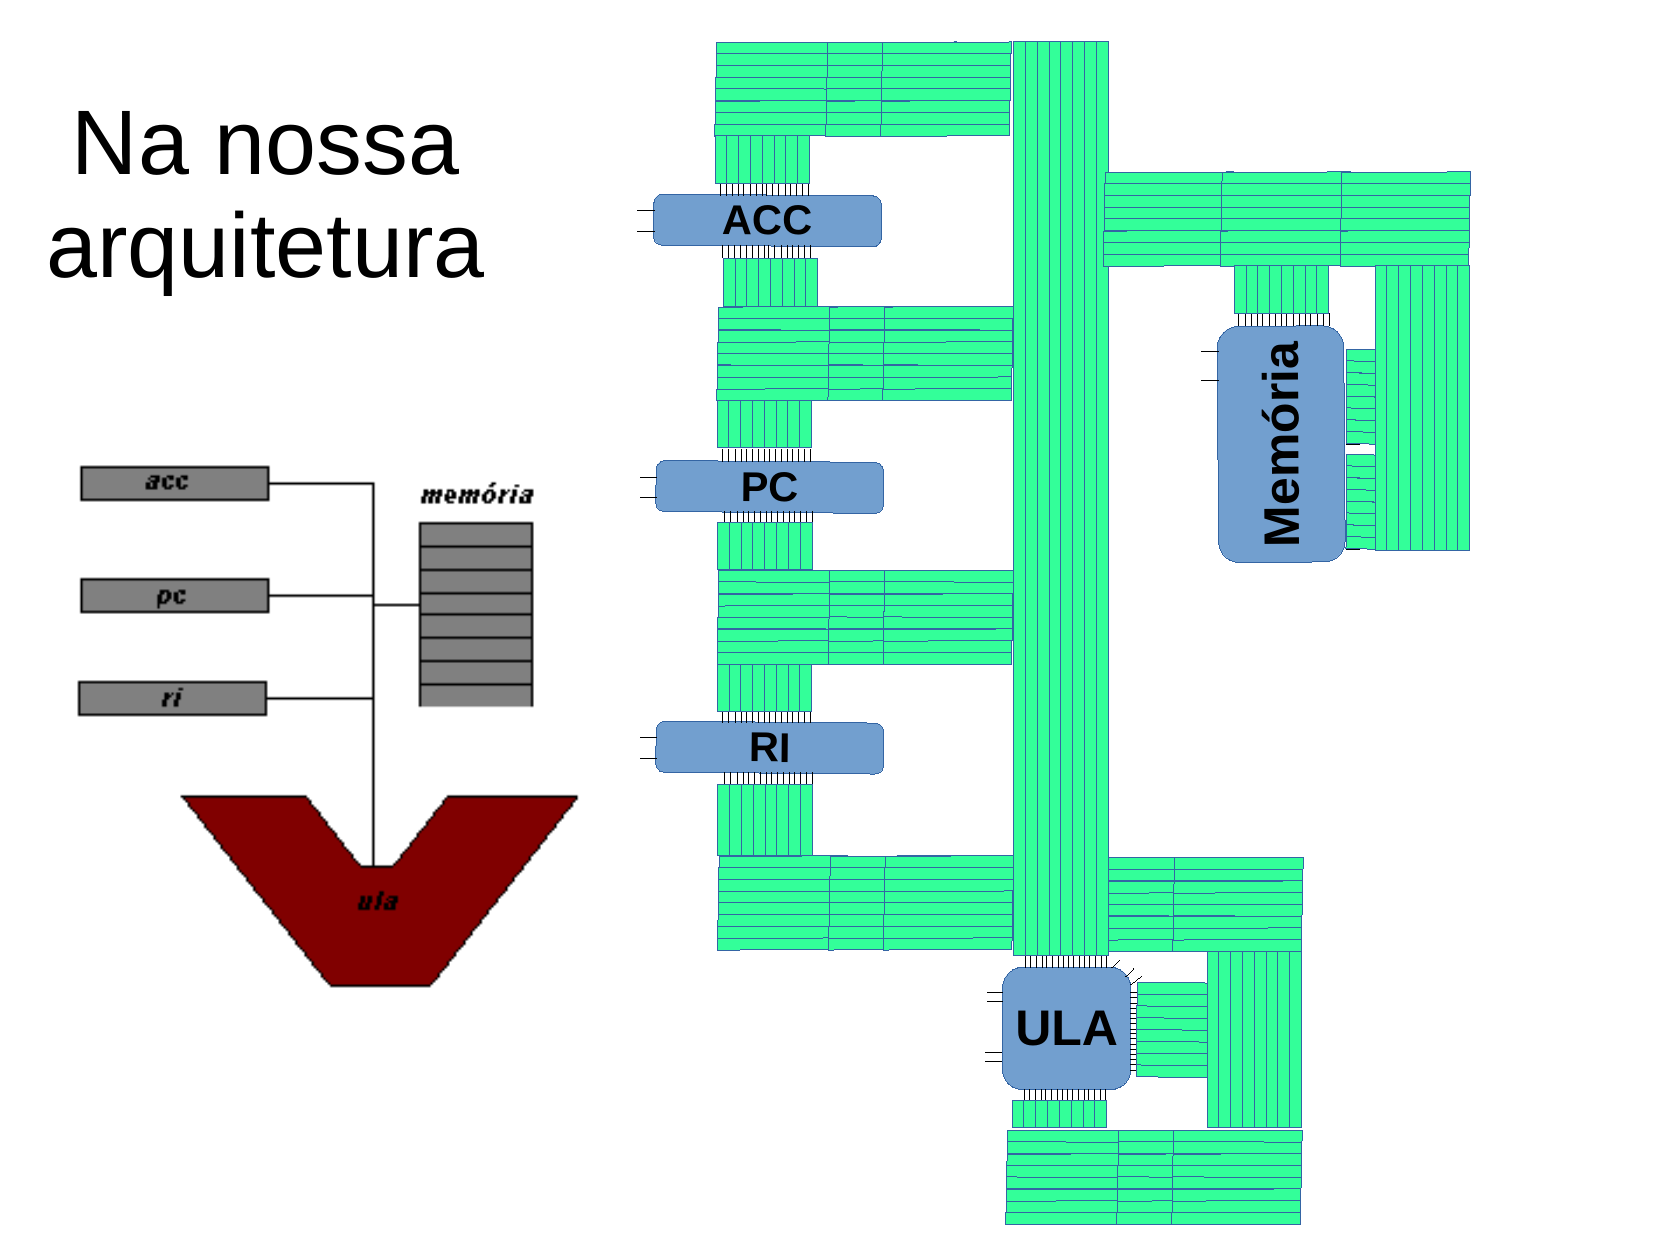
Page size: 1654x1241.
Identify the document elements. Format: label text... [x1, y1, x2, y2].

title Na nossa arquitetura [35, 0, 497, 390]
text_box [1005, 1130, 1303, 1225]
text_box [716, 41, 1471, 1128]
text_box ULA [1002, 967, 1131, 1090]
text_box Memória [1217, 325, 1346, 563]
text_box [714, 41, 1012, 184]
text_box PC [655, 460, 884, 514]
text_box RI [655, 721, 884, 775]
text_box [1012, 1100, 1107, 1128]
picture [67, 448, 597, 1004]
text_box ACC [653, 194, 882, 247]
